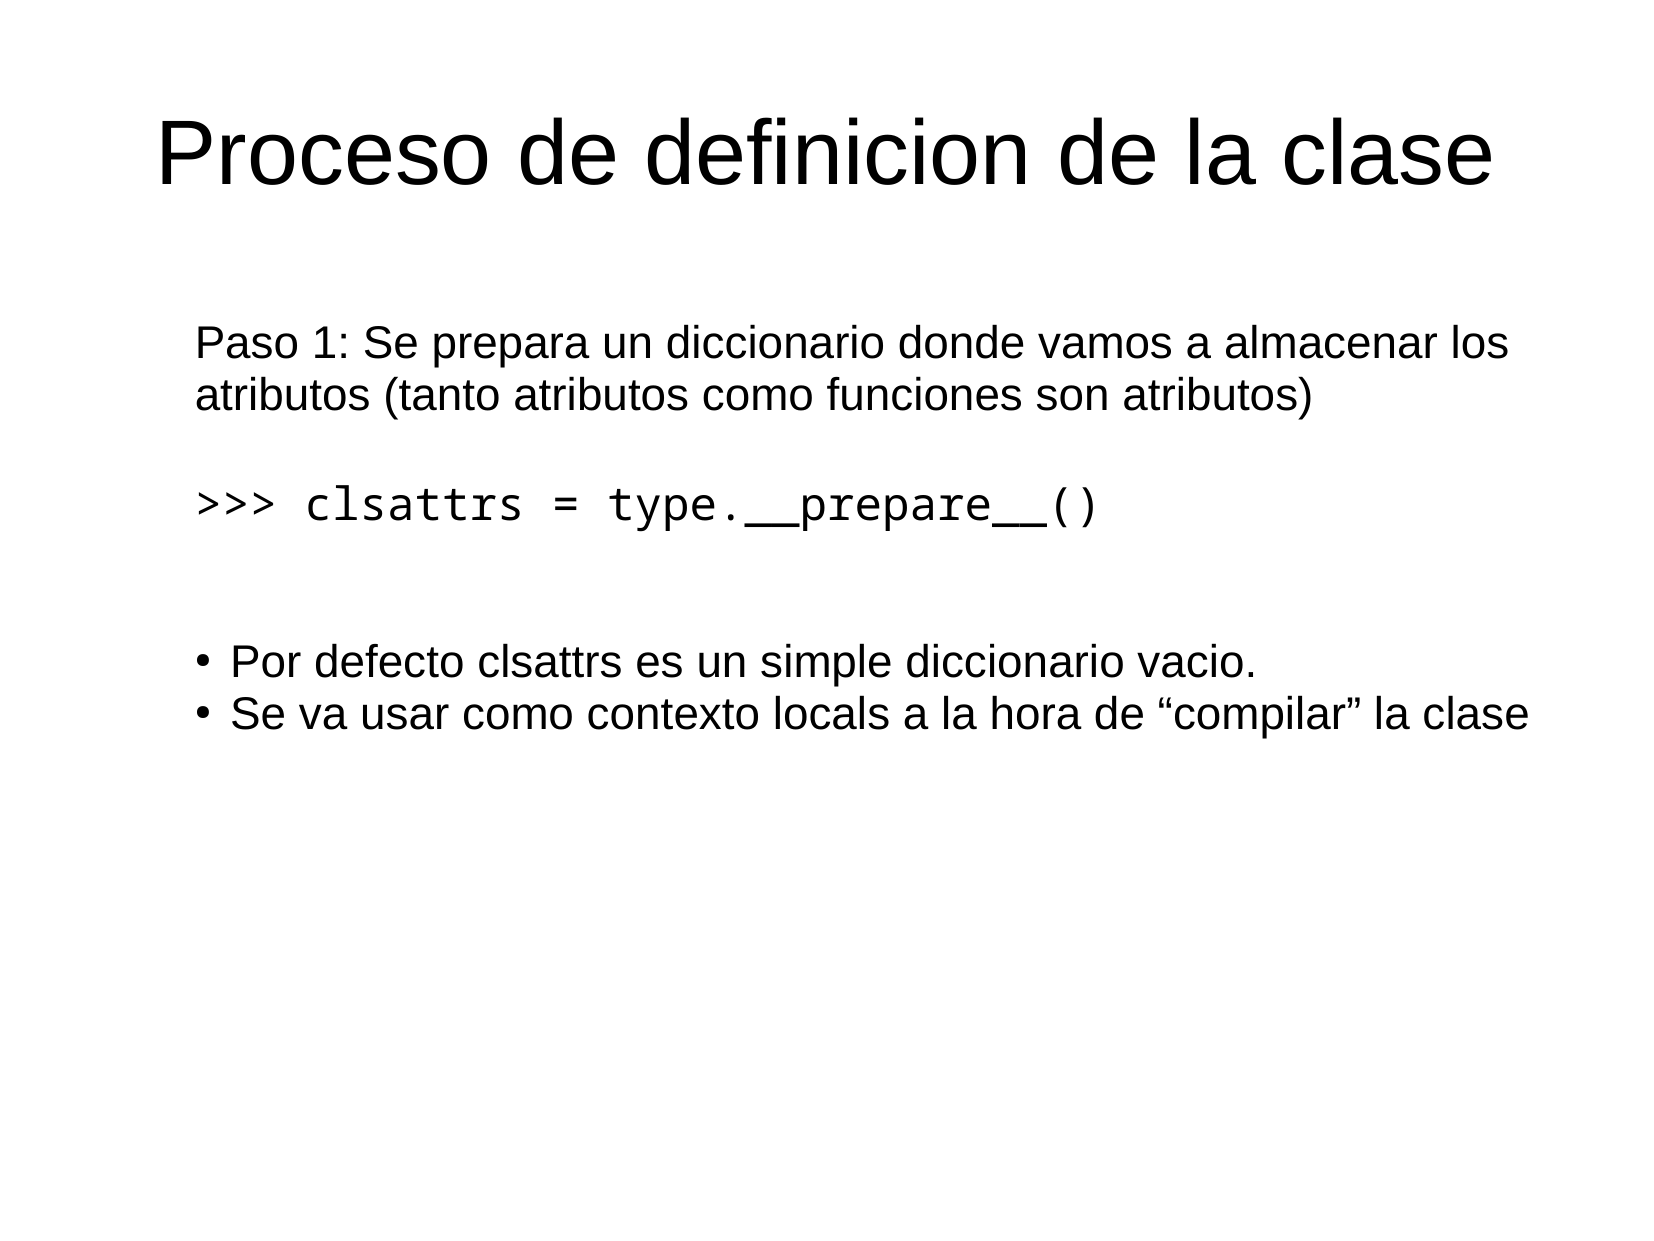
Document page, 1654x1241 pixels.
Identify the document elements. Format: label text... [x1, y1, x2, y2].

title Proceso de definicion de la clase [82, 49, 1571, 257]
text_box Paso 1: Se prepara un diccionario donde vamos a almacenar los atributos (tanto atributos como funciones son atributos) >>> clsattrs = type.__prepare__() Por defecto clsattrs es un simple diccionario vacio. Se va usar como contexto locals a la hora de “compilar” la clase [180, 310, 1546, 730]
